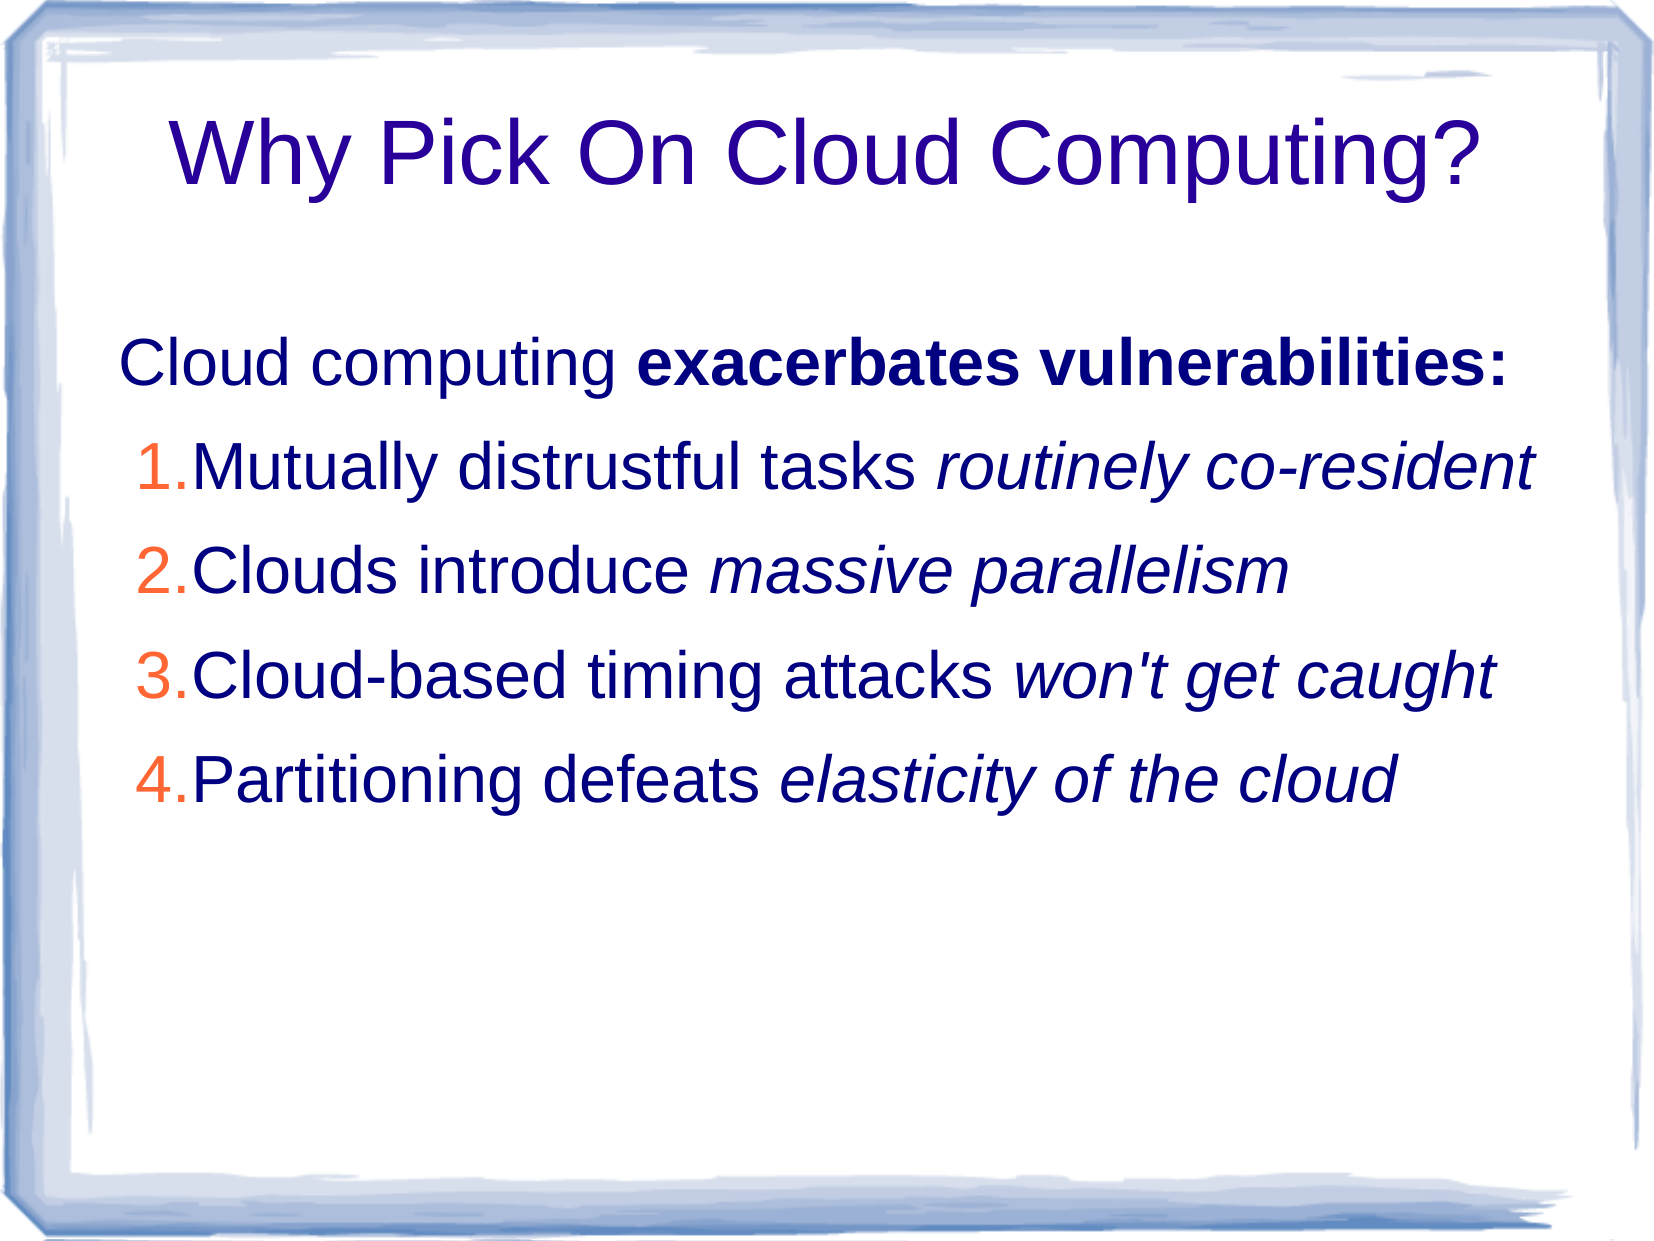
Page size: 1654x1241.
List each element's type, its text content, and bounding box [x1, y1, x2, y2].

picture [0, 0, 1654, 1241]
list Cloud computing exacerbates vulnerabilities: Mutually distrustful tasks routinely co-resident Clouds introduce massive parallelism Cloud-based timing attacks won't get caught Partitioning defeats elasticity of the cloud [118, 324, 1571, 990]
title Why Pick On Cloud Computing? [82, 56, 1571, 250]
